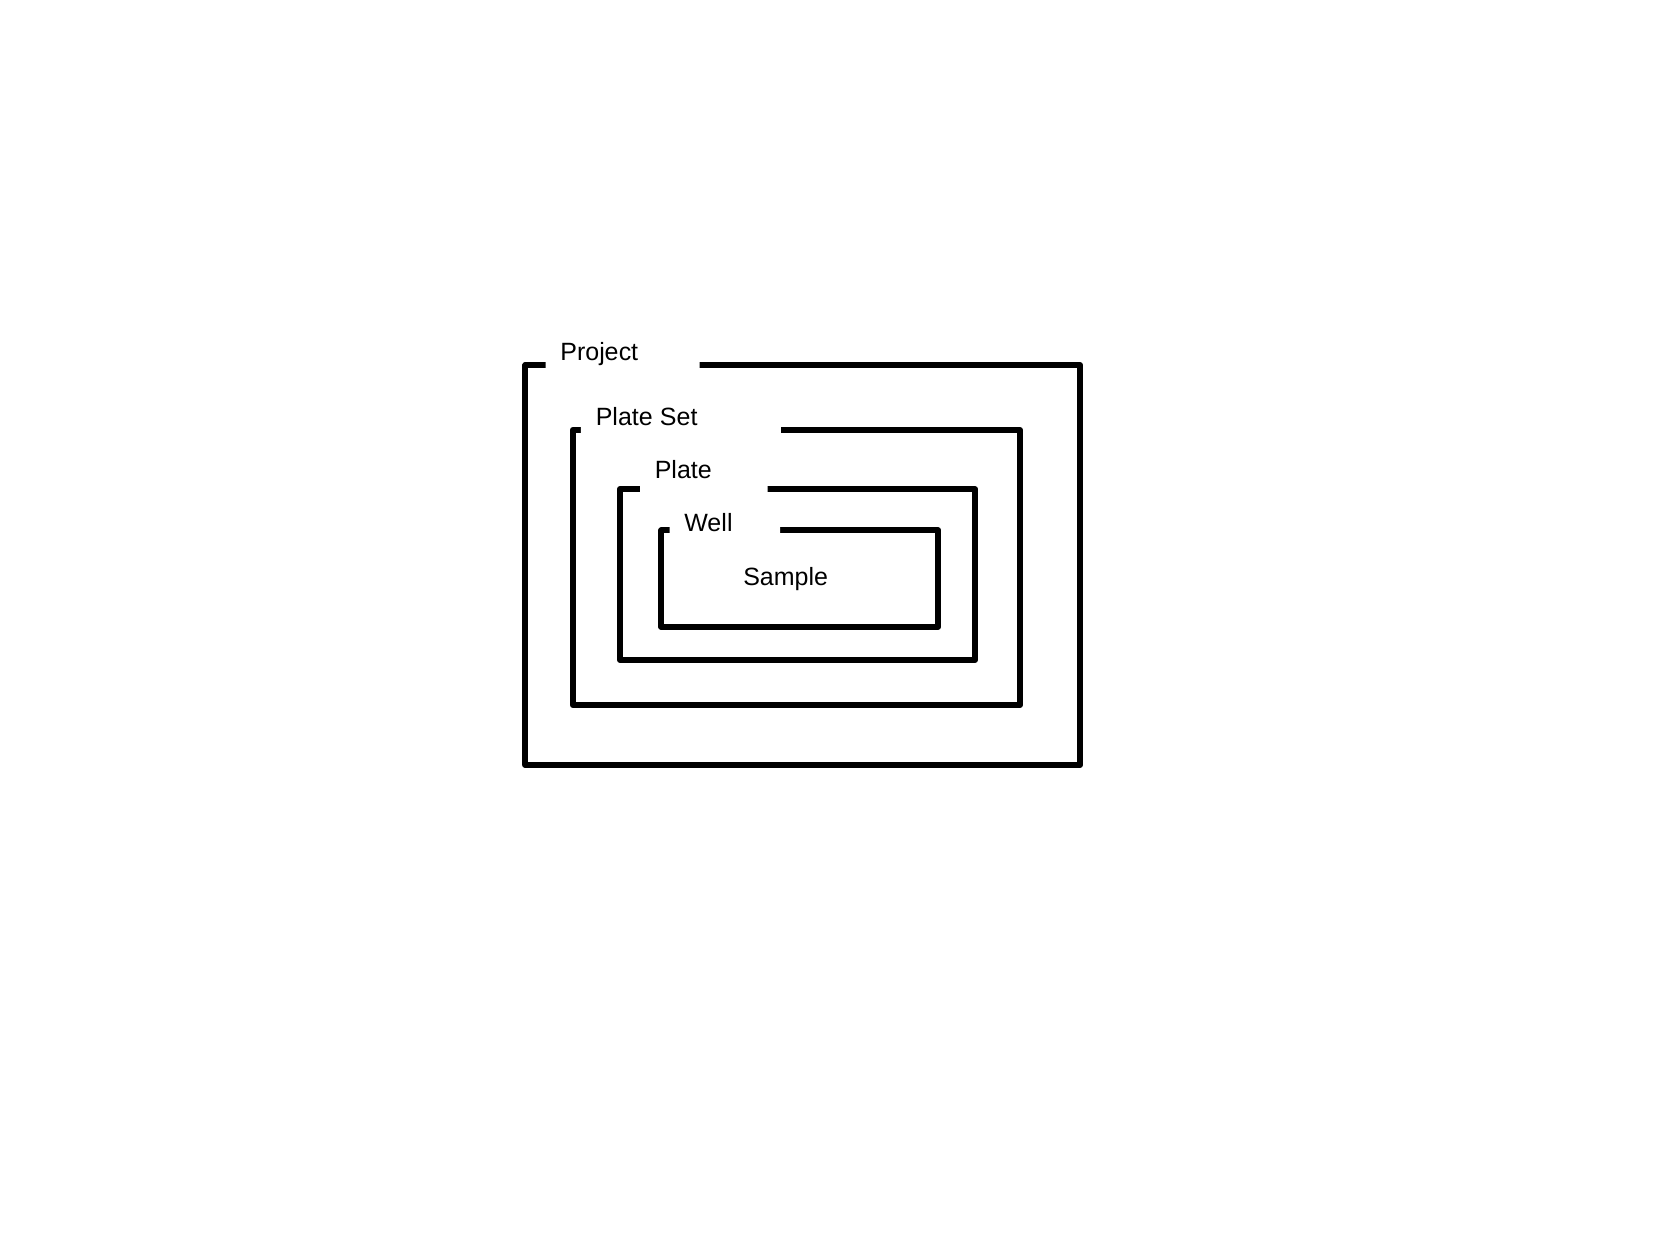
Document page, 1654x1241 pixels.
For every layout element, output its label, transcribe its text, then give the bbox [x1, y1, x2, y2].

text_box Plate Set [580, 395, 781, 453]
text_box Plate [640, 453, 768, 509]
text_box Well [669, 501, 781, 562]
text_box Sample [728, 555, 886, 616]
text_box Project [545, 330, 700, 388]
